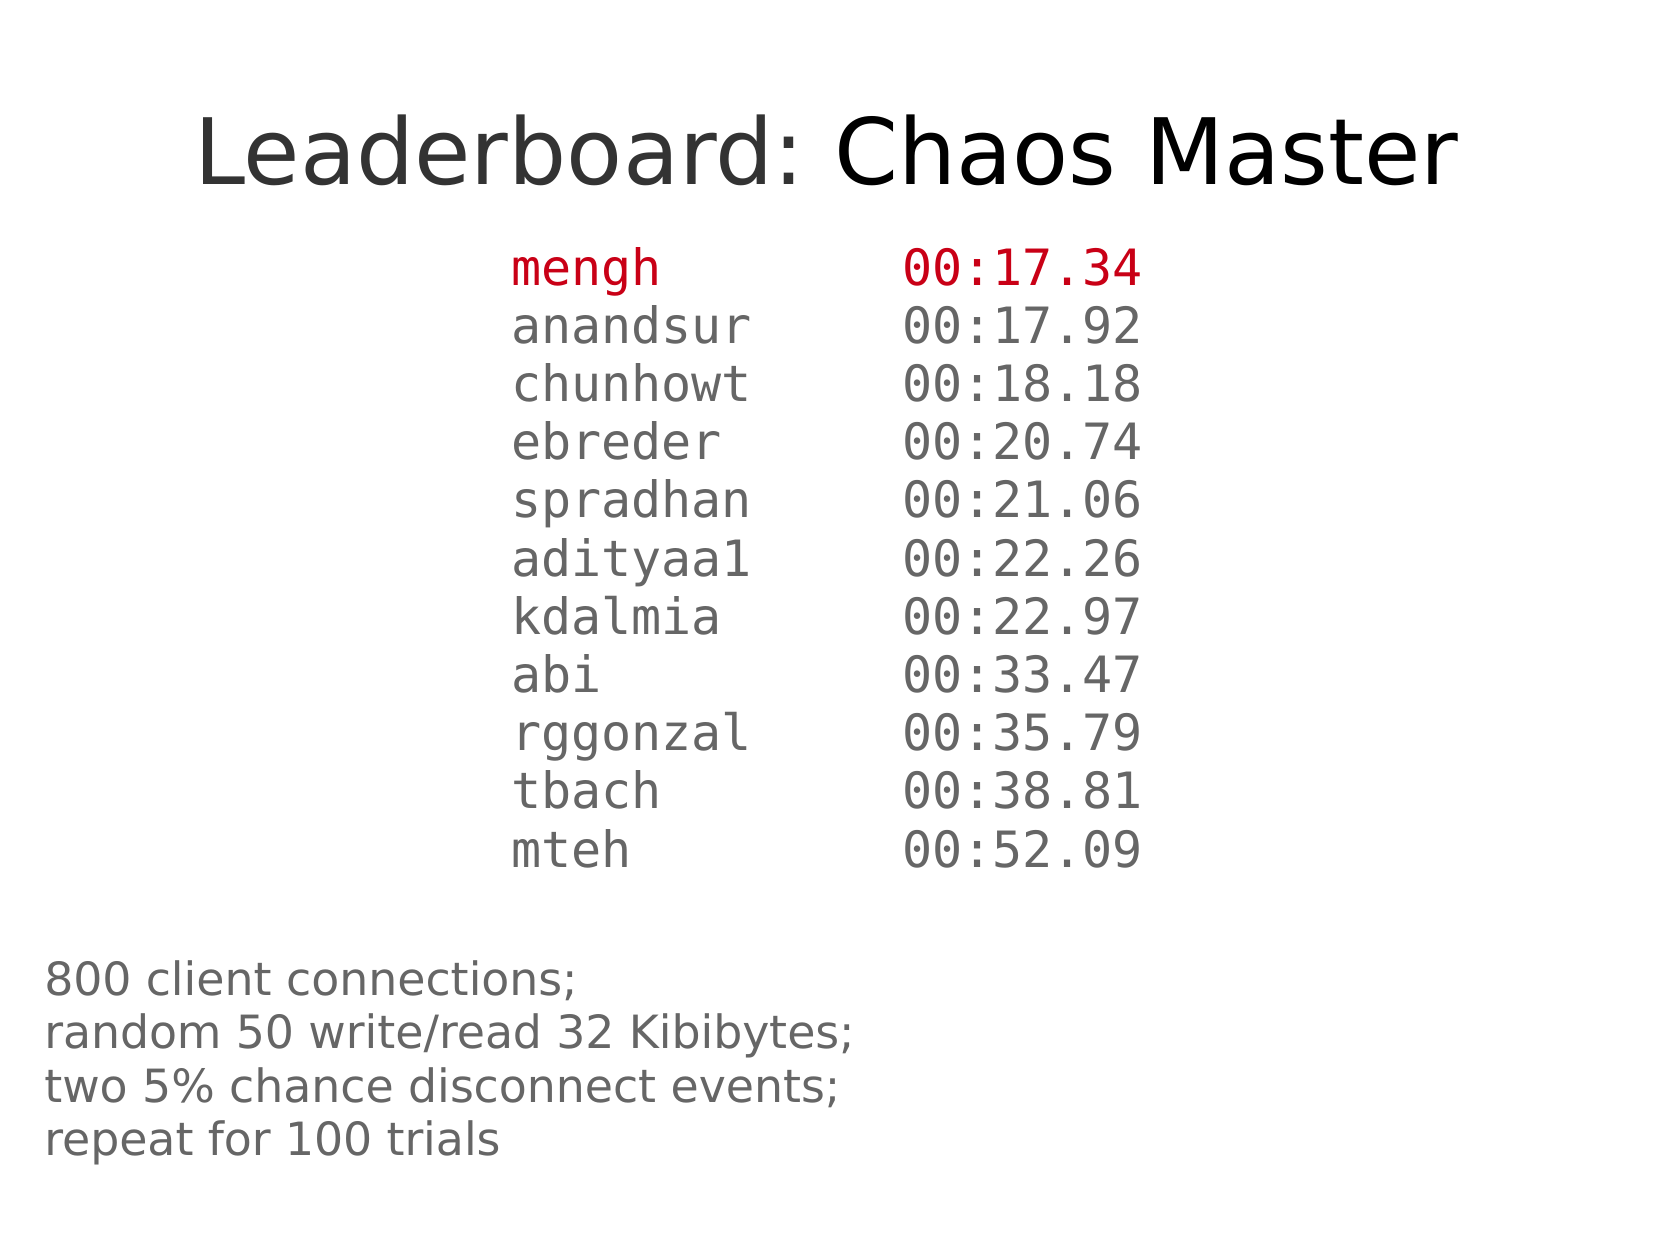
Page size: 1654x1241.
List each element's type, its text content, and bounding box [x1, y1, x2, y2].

title Leaderboard: Chaos Master [82, 56, 1571, 238]
subtitle mengh 00:17.34 anandsur 00:17.92 chunhowt 00:18.18 ebreder 00:20.74 spradhan 00:21.06 adityaa1 00:22.26 kdalmia 00:22.97 abi 00:33.47 rggonzal 00:35.79 tbach 00:38.81 mteh 00:52.09 [82, 238, 1571, 1112]
text_box 800 client connections; random 50 write/read 32 Kibibytes; two 5% chance disconnect events; repeat for 100 trials [29, 945, 871, 1174]
